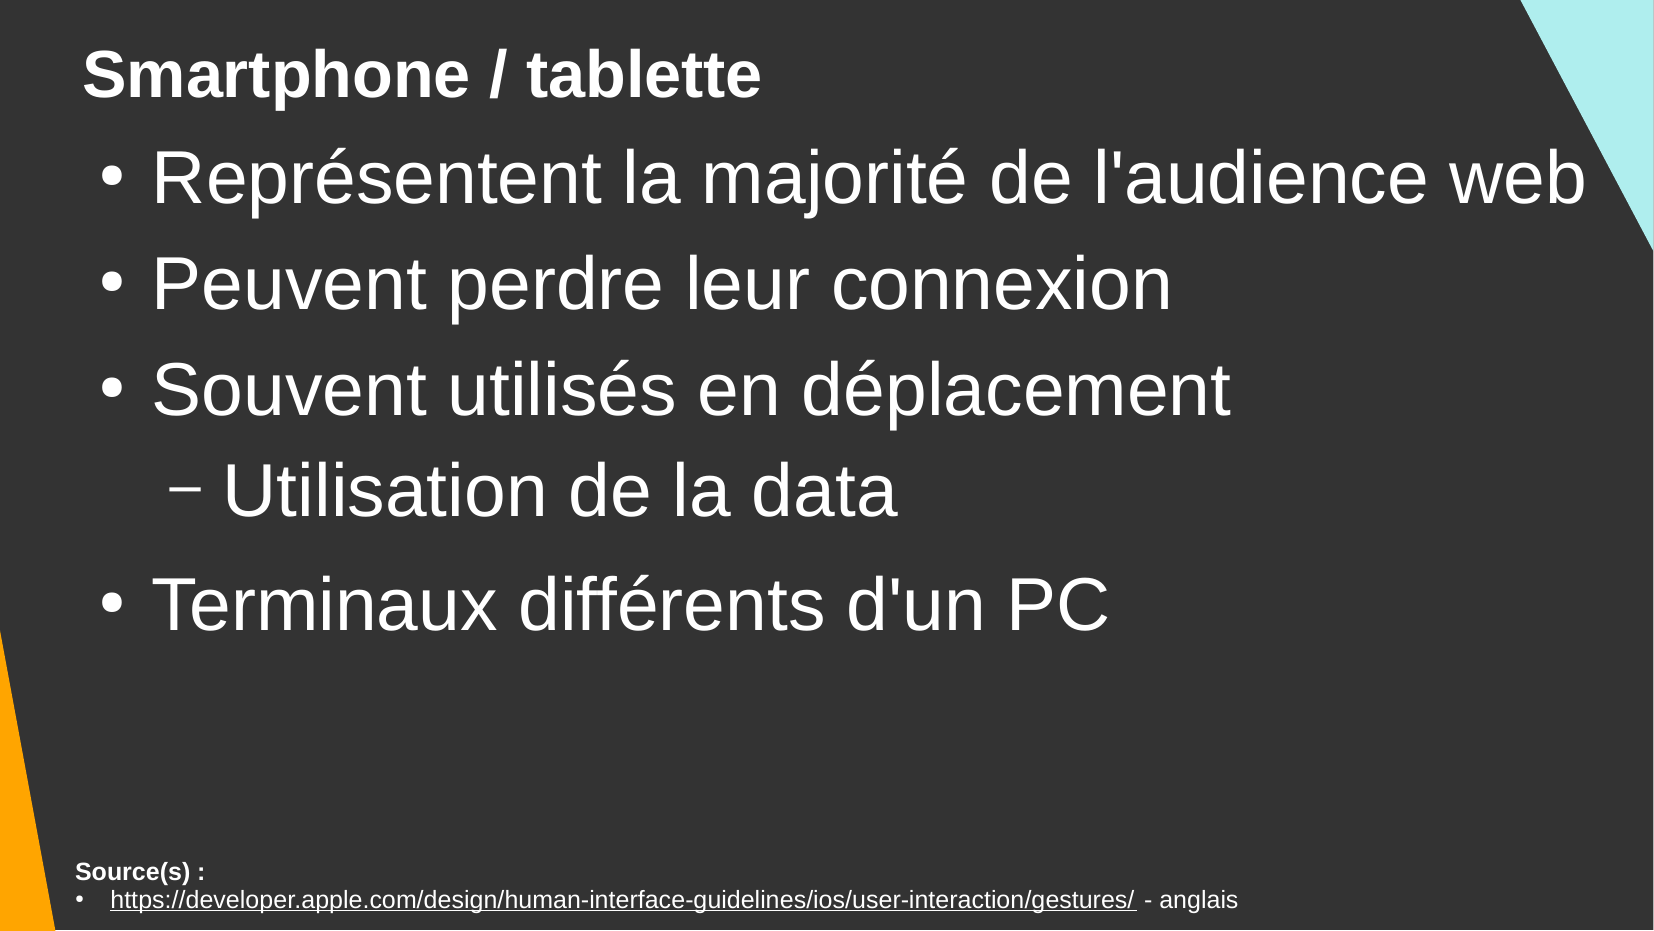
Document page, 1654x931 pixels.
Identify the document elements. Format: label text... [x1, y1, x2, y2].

text_box Source(s) : https://developer.apple.com/design/human-interface-guidelines/ios/user-interaction/gestures/ - anglais [60, 850, 1546, 931]
title Smartphone / tablette [82, 37, 1571, 114]
text_box [0, 630, 56, 931]
list Représentent la majorité de l'audience web Peuvent perdre leur connexion Souvent utilisés en déplacement Utilisation de la data Terminaux différents d'un PC [80, 135, 1605, 650]
text_box [1520, 0, 1654, 253]
